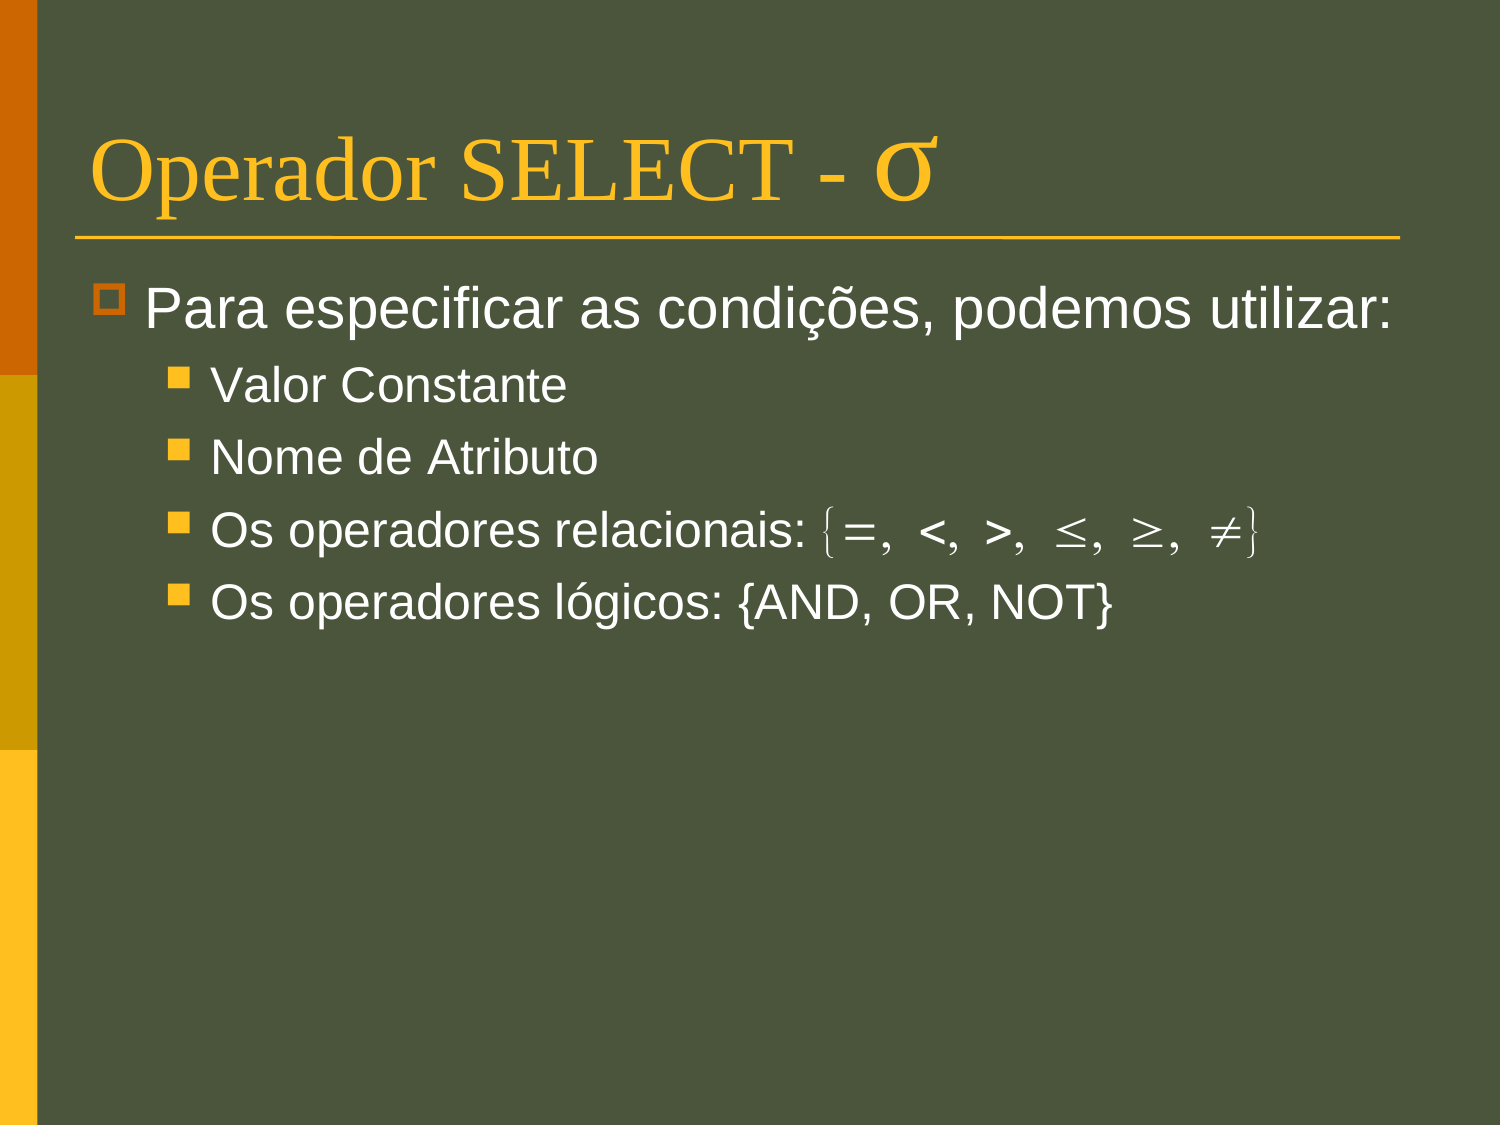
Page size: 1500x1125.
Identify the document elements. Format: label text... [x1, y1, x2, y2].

title Operador SELECT - σ [75, 45, 1426, 233]
list Para especificar as condições, podemos utilizar: Valor Constante Nome de Atributo Os operadores relacionais:  Os operadores lógicos: {AND, OR, NOT} [75, 262, 1426, 1006]
